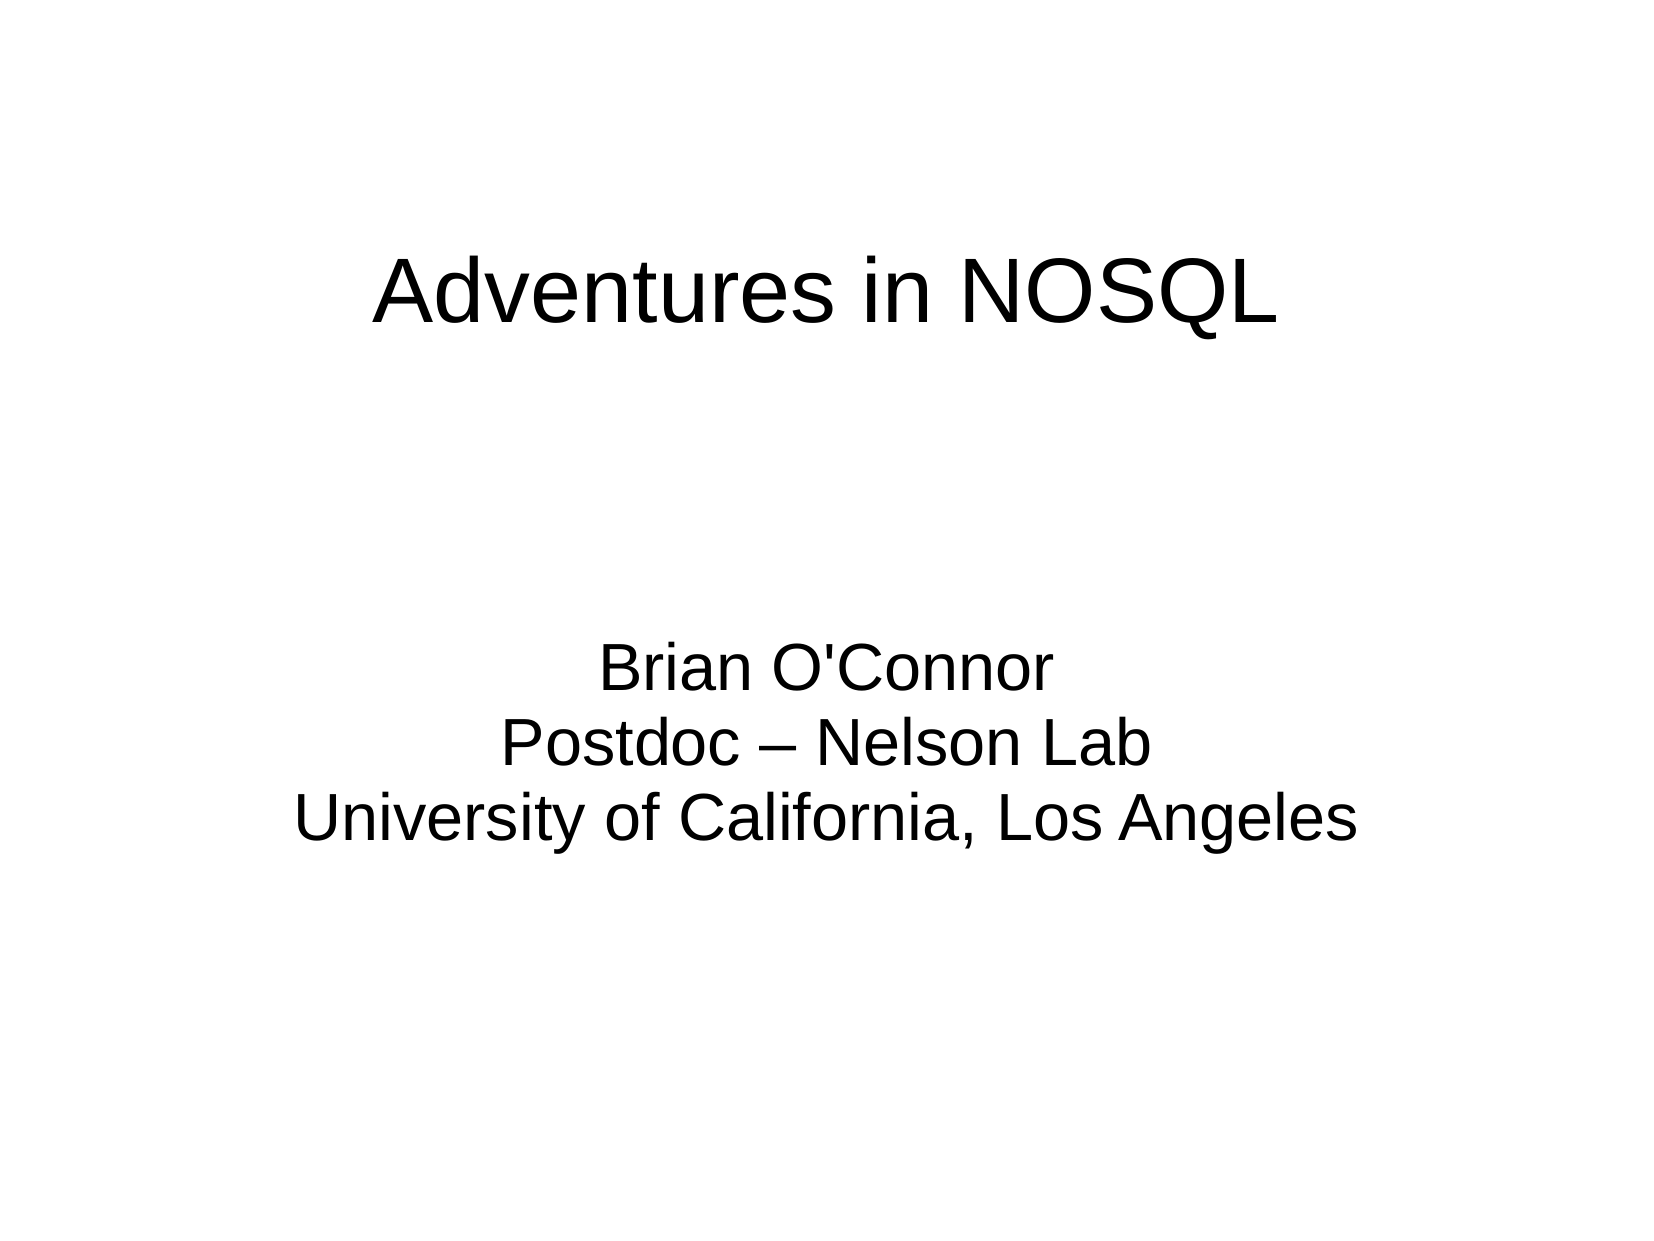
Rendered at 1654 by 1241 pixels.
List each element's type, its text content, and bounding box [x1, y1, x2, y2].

subtitle Brian O'Connor Postdoc – Nelson Lab University of California, Los Angeles [82, 566, 1571, 919]
title Adventures in NOSQL [82, 56, 1571, 526]
